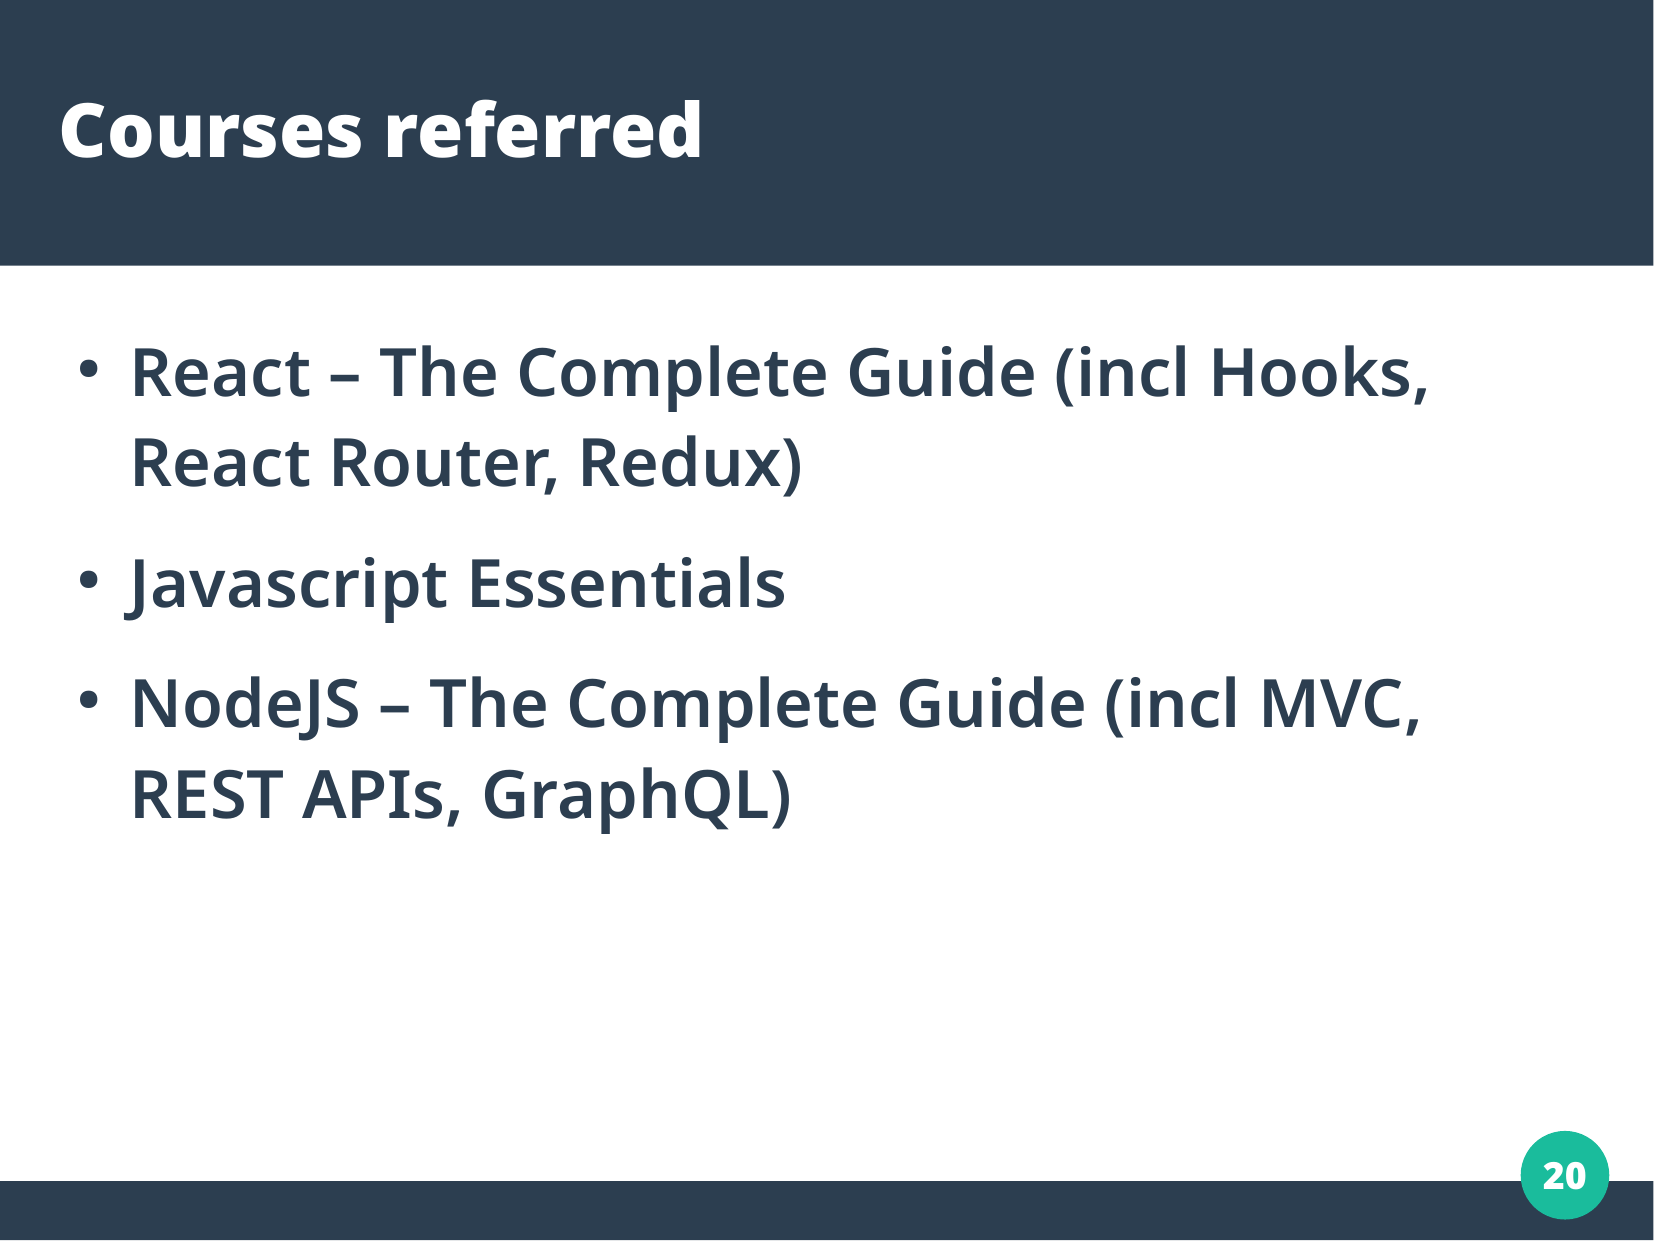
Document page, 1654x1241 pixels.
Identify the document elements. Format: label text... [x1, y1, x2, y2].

title Courses referred [59, 49, 1595, 207]
list React – The Complete Guide (incl Hooks, React Router, Redux) Javascript Essentials NodeJS – The Complete Guide (incl MVC, REST APIs, GraphQL) [59, 324, 1595, 1152]
